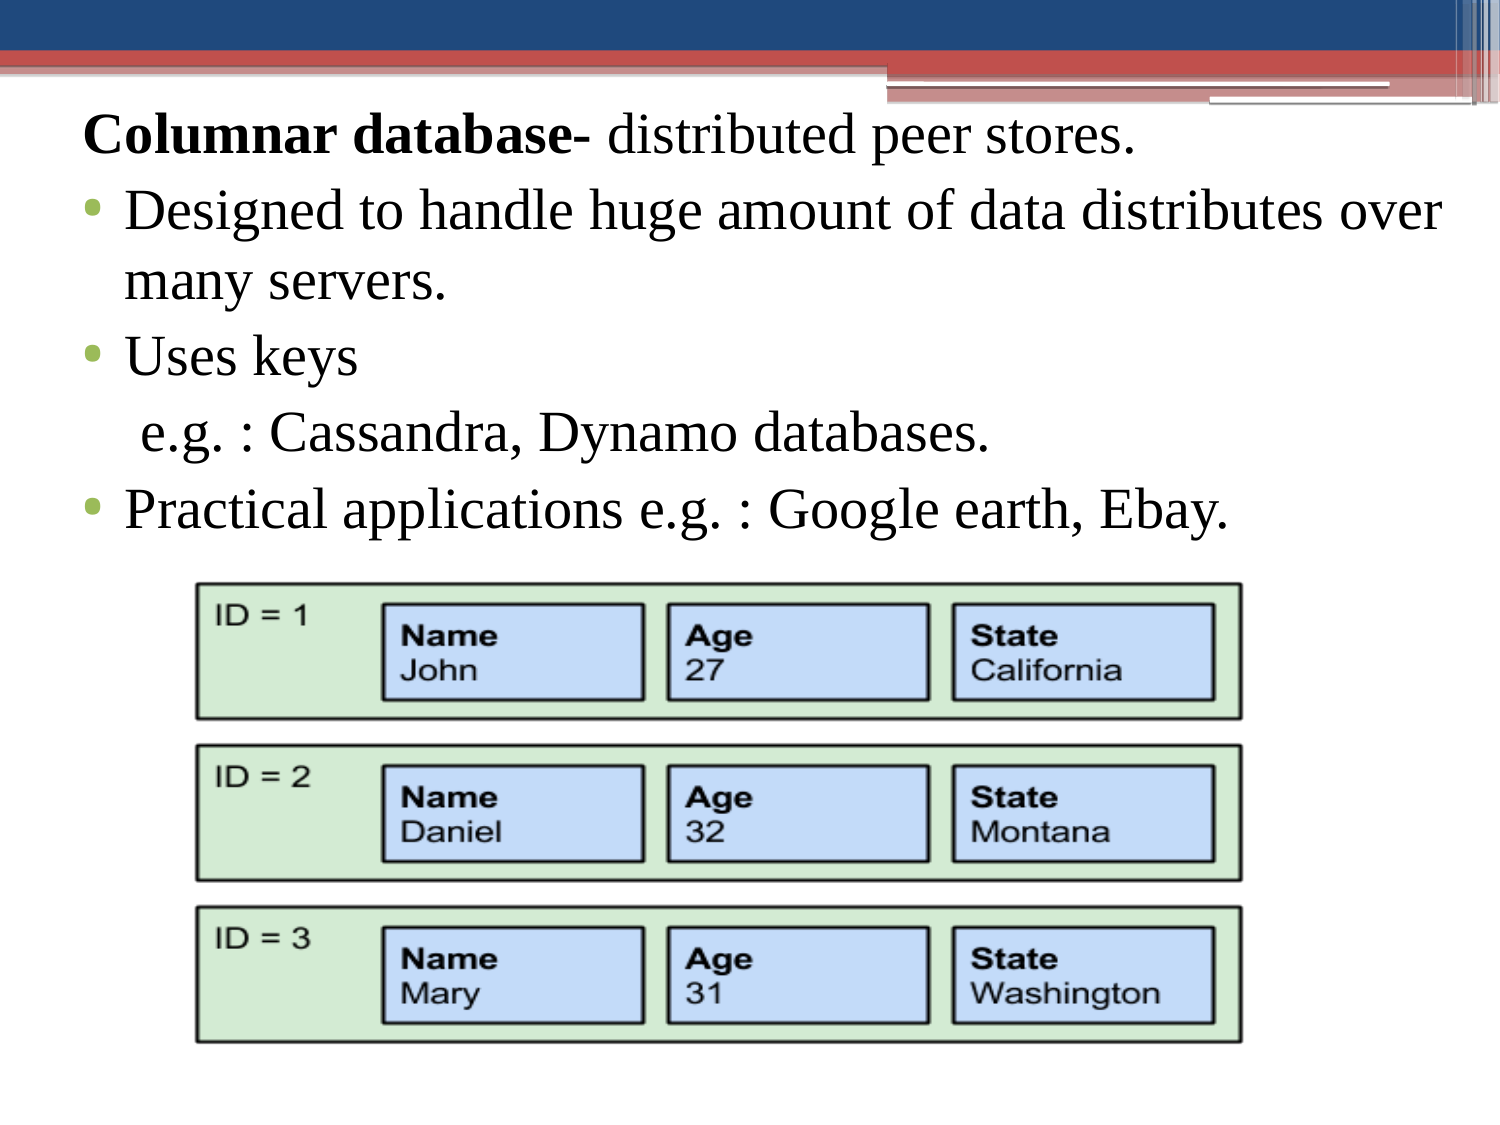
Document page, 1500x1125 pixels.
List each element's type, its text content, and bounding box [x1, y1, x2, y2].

picture [187, 574, 1250, 1054]
list Columnar database- distributed peer stores. Designed to handle huge amount of data distributes over many servers. Uses keys e.g. : Cassandra, Dynamo databases. Practical applications e.g. : Google earth, Ebay. [50, 87, 1463, 1079]
